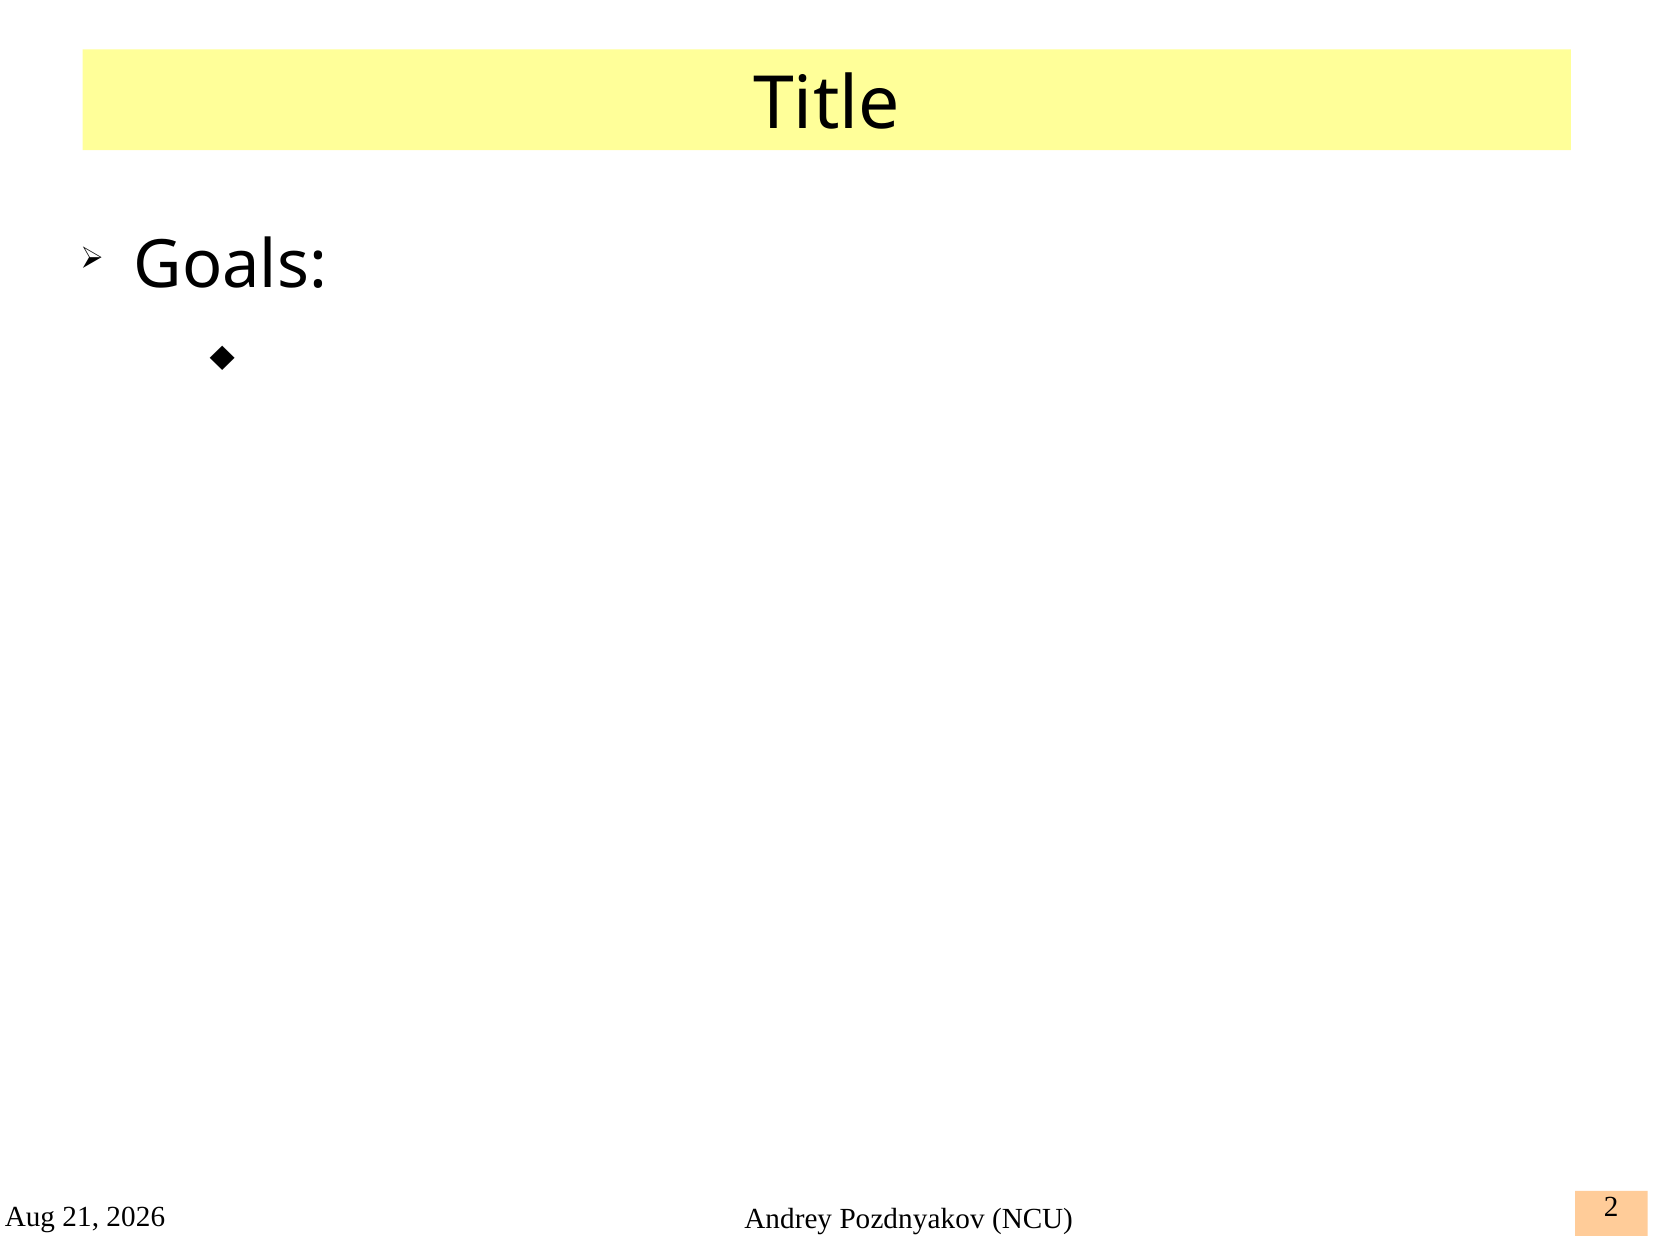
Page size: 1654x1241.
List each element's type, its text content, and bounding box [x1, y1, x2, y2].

title Title [82, 49, 1571, 151]
list Goals: [62, 216, 1621, 1036]
